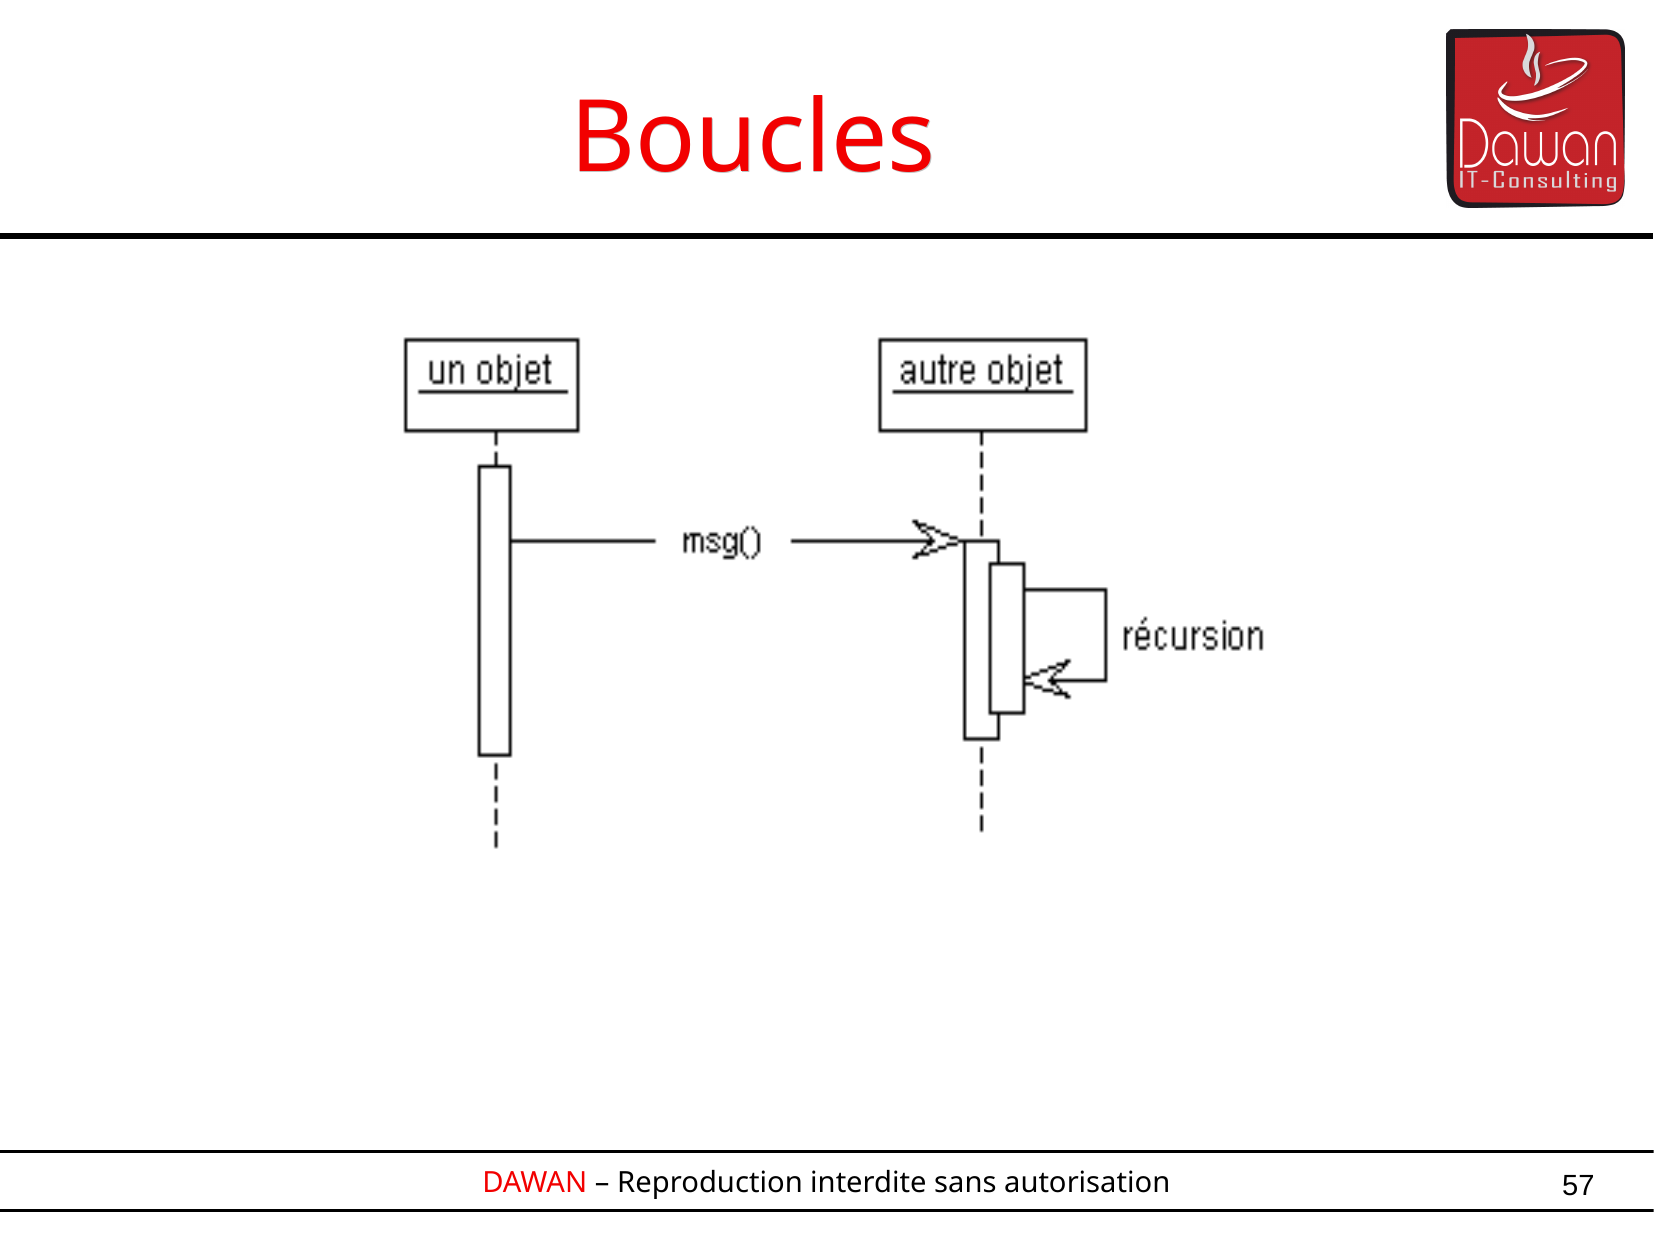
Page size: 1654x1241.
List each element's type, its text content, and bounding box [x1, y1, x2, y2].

title Boucles [59, 29, 1447, 237]
picture [1447, 29, 1625, 208]
picture [377, 307, 1286, 878]
